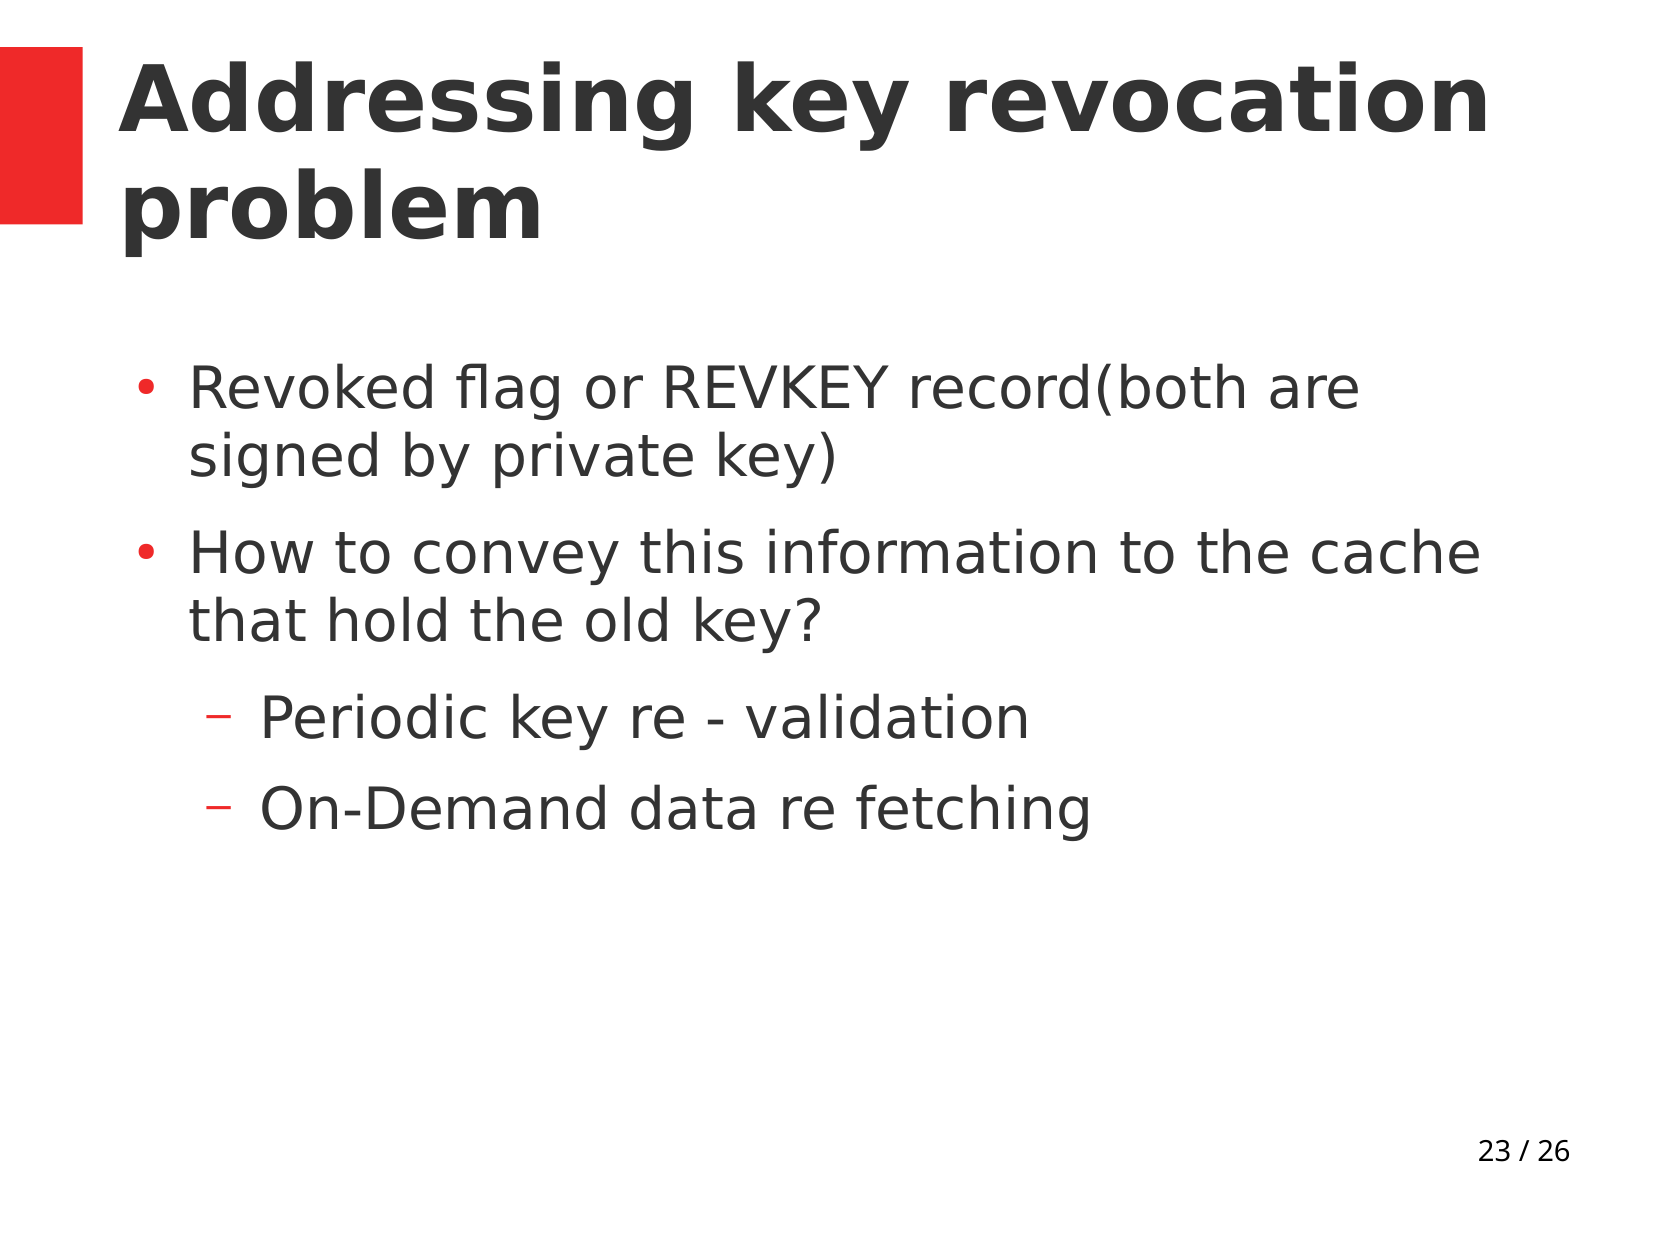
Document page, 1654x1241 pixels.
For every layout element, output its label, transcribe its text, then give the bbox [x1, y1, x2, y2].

title Addressing key revocation problem [118, 45, 1571, 260]
list Revoked flag or REVKEY record(both are signed by private key) How to convey this information to the cache that hold the old key? Periodic key re - validation On-Demand data re fetching [118, 354, 1536, 1074]
